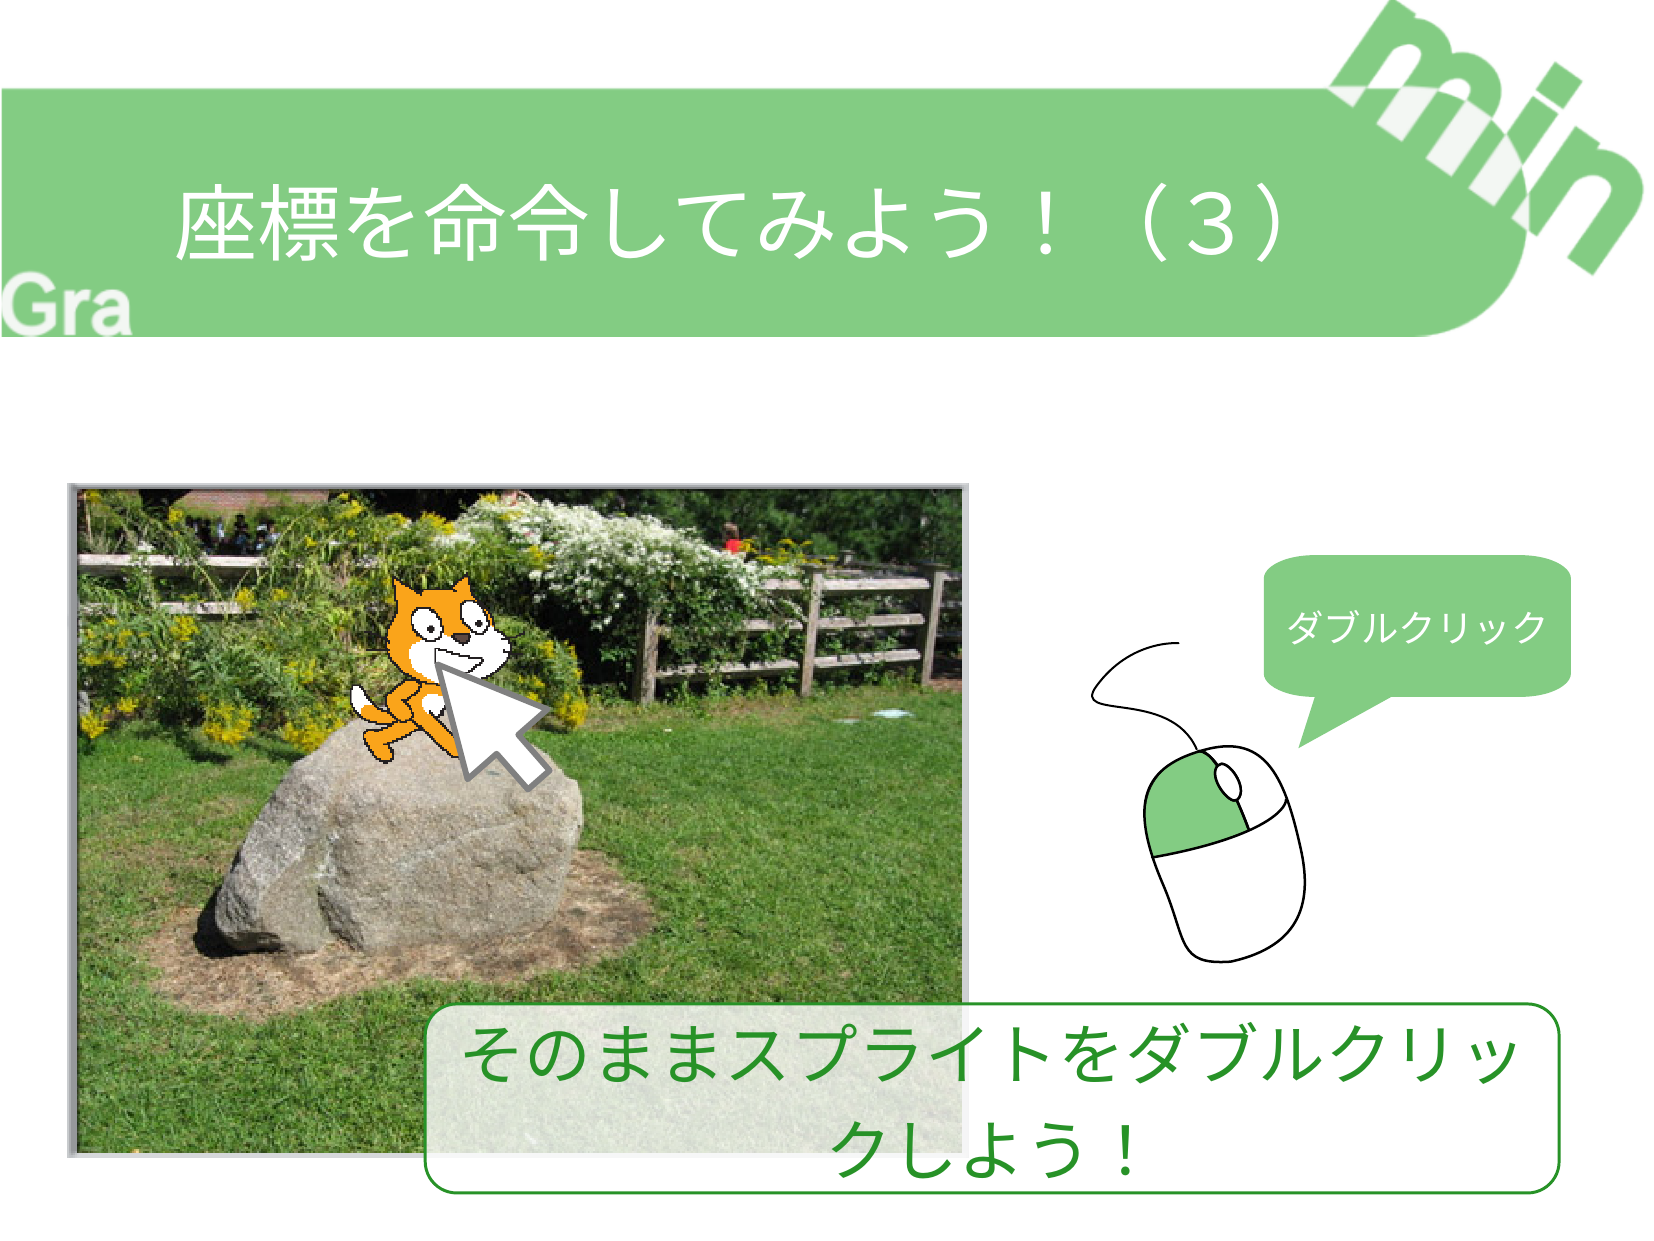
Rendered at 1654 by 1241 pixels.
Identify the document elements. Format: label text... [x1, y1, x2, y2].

text_box そのままスプライトをダブルクリックしよう！ [425, 1003, 1560, 1193]
picture [1, 0, 1654, 337]
title 座標を命令してみよう！（３） [11, 147, 1501, 290]
picture [1088, 637, 1312, 966]
text_box [437, 664, 550, 790]
text_box ダブルクリック [1263, 555, 1571, 749]
picture [67, 483, 969, 1158]
